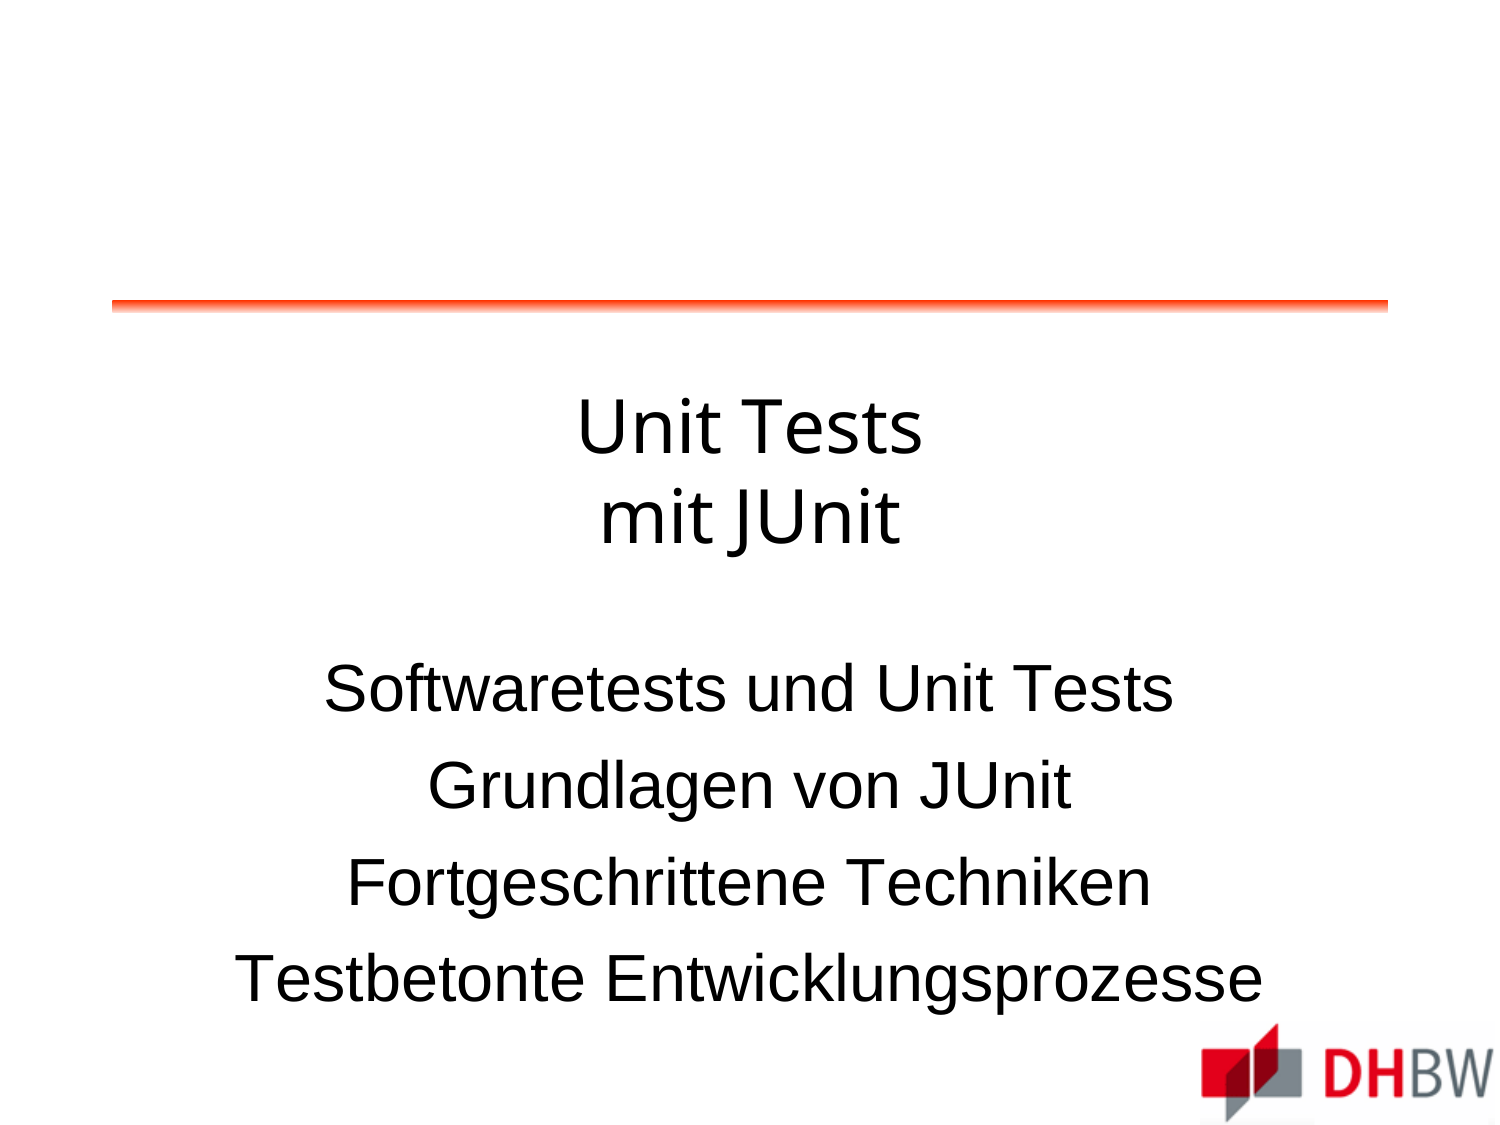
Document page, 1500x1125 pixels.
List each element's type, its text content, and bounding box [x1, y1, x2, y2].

title Unit Tests mit JUnit [112, 350, 1388, 587]
subtitle Softwaretests und Unit Tests Grundlagen von JUnit Fortgeschrittene Techniken Testbetonte Entwicklungsprozesse [212, 637, 1288, 1023]
picture [1200, 1021, 1495, 1125]
text_box [112, 299, 1388, 313]
